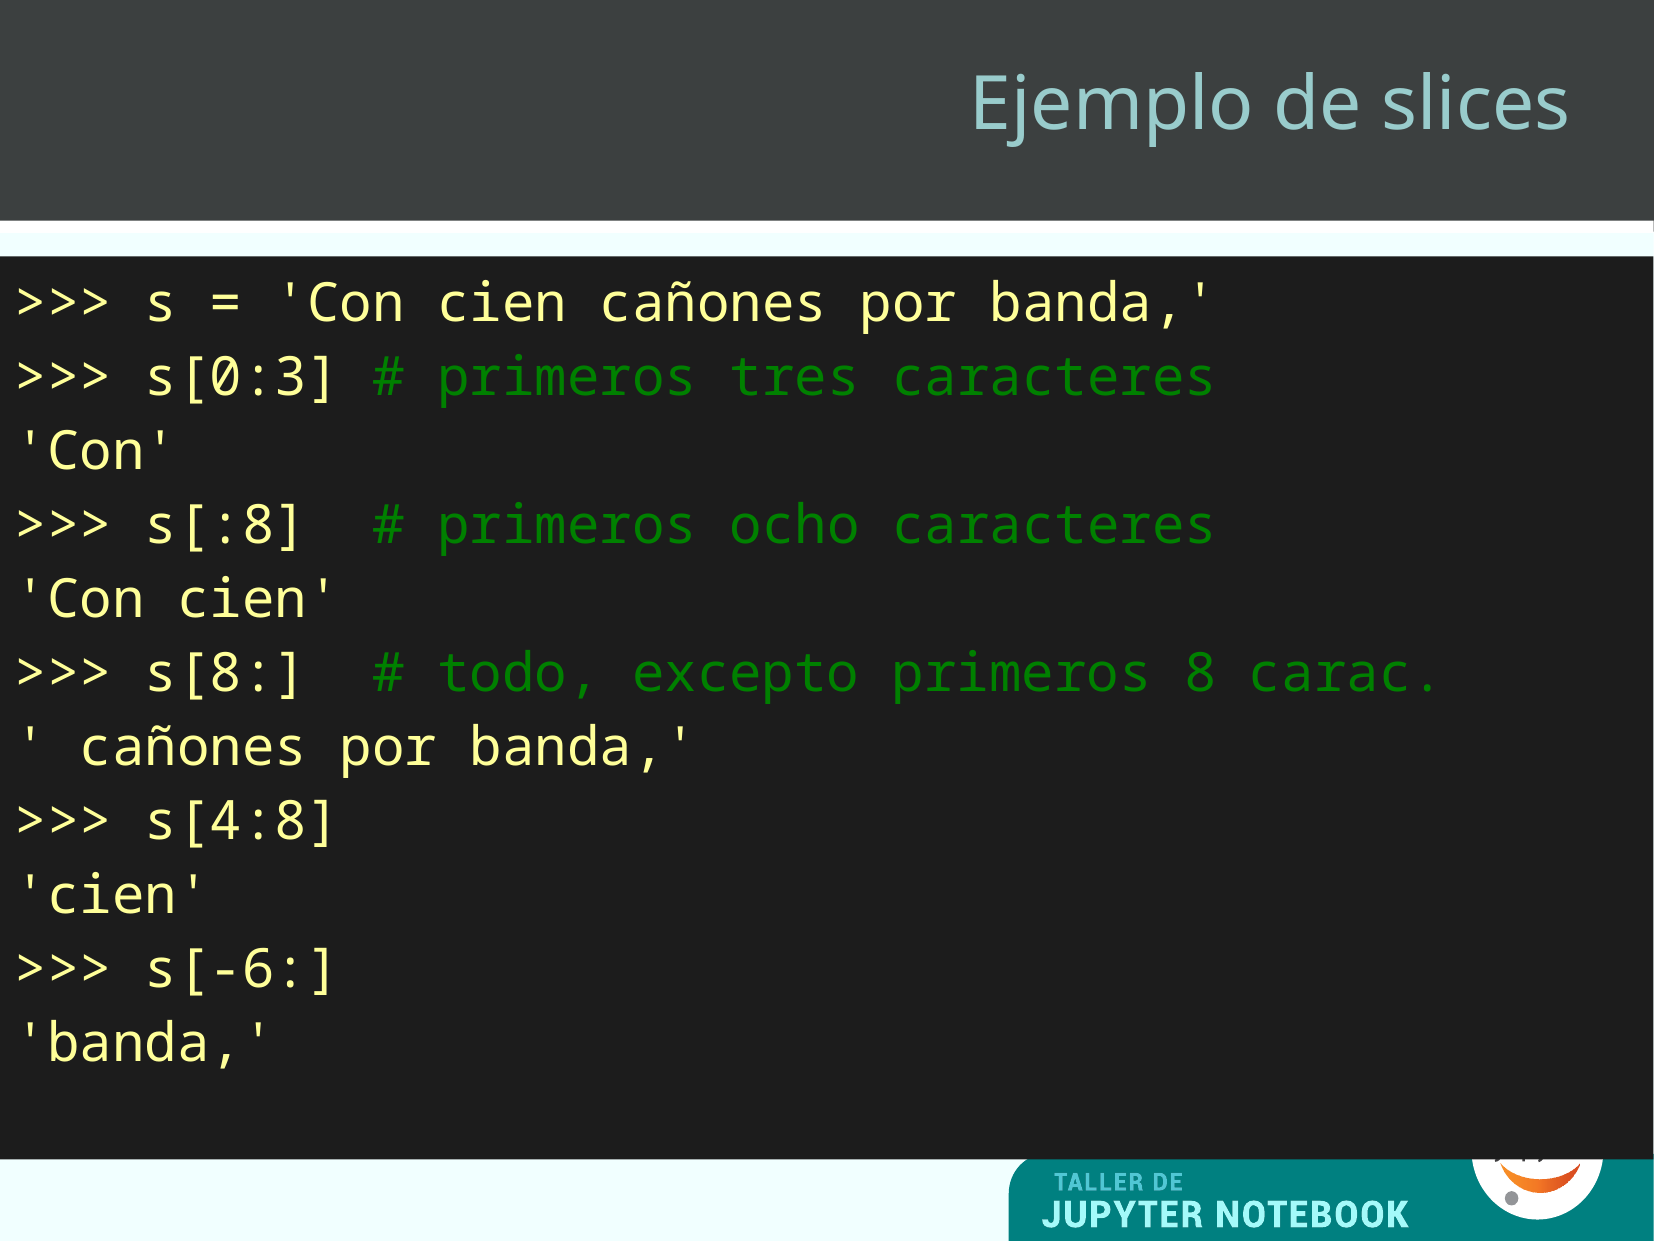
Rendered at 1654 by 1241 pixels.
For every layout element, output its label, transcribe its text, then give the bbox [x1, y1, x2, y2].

title Ejemplo de slices [82, 49, 1571, 256]
text_box >>> s = 'Con cien cañones por banda,' >>> s[0:3] # primeros tres caracteres 'Con' >>> s[:8] # primeros ocho caracteres 'Con cien' >>> s[8:] # todo, excepto primeros 8 carac. ' cañones por banda,' >>> s[4:8] 'cien' >>> s[-6:] 'banda,' [0, 256, 1654, 1063]
